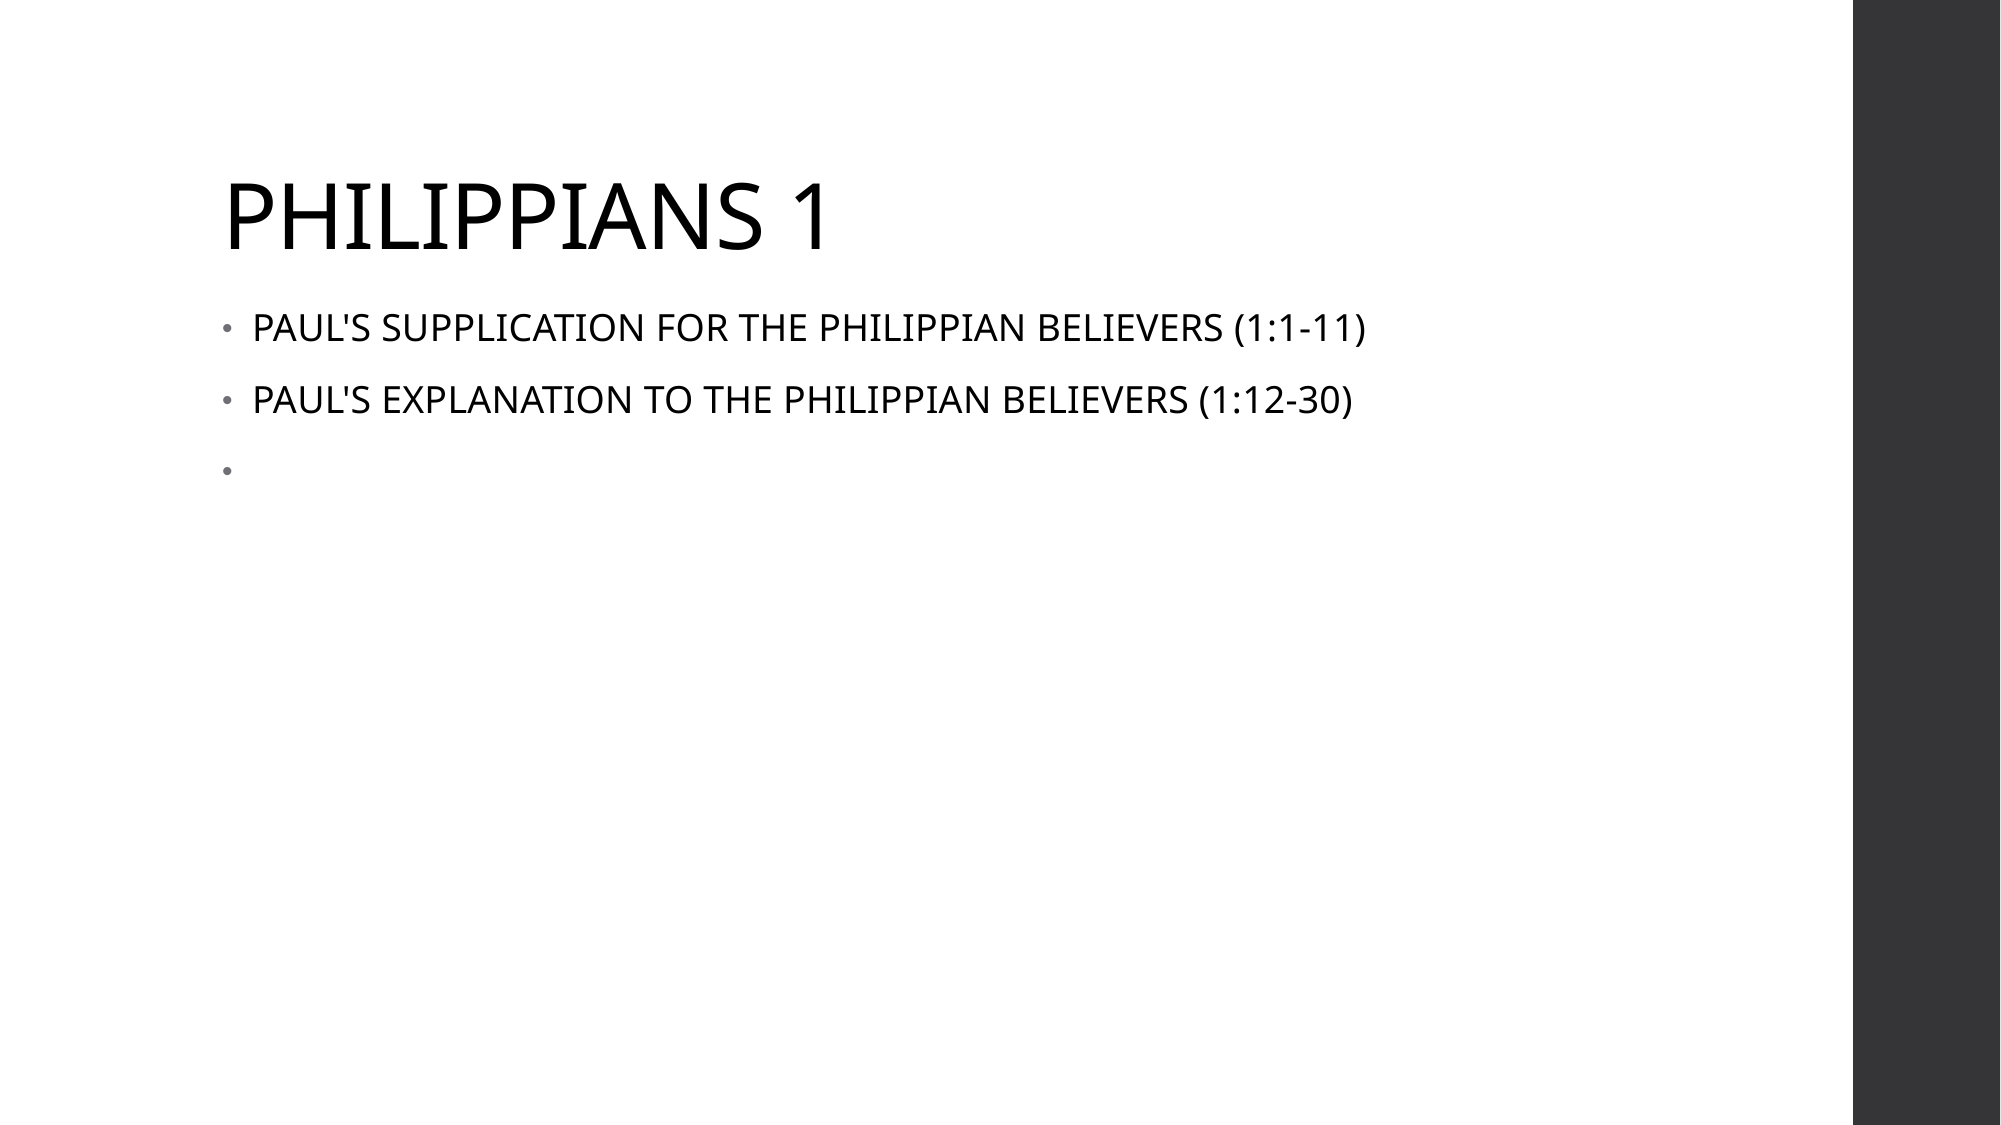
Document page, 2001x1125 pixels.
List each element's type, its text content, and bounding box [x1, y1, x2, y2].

list PAUL'S SUPPLICATION FOR THE PHILIPPIAN BELIEVERS (1:1-11) PAUL'S EXPLANATION TO THE PHILIPPIAN BELIEVERS (1:12-30) [206, 299, 1617, 1014]
title PHILIPPIANS 1 [206, 60, 1797, 278]
